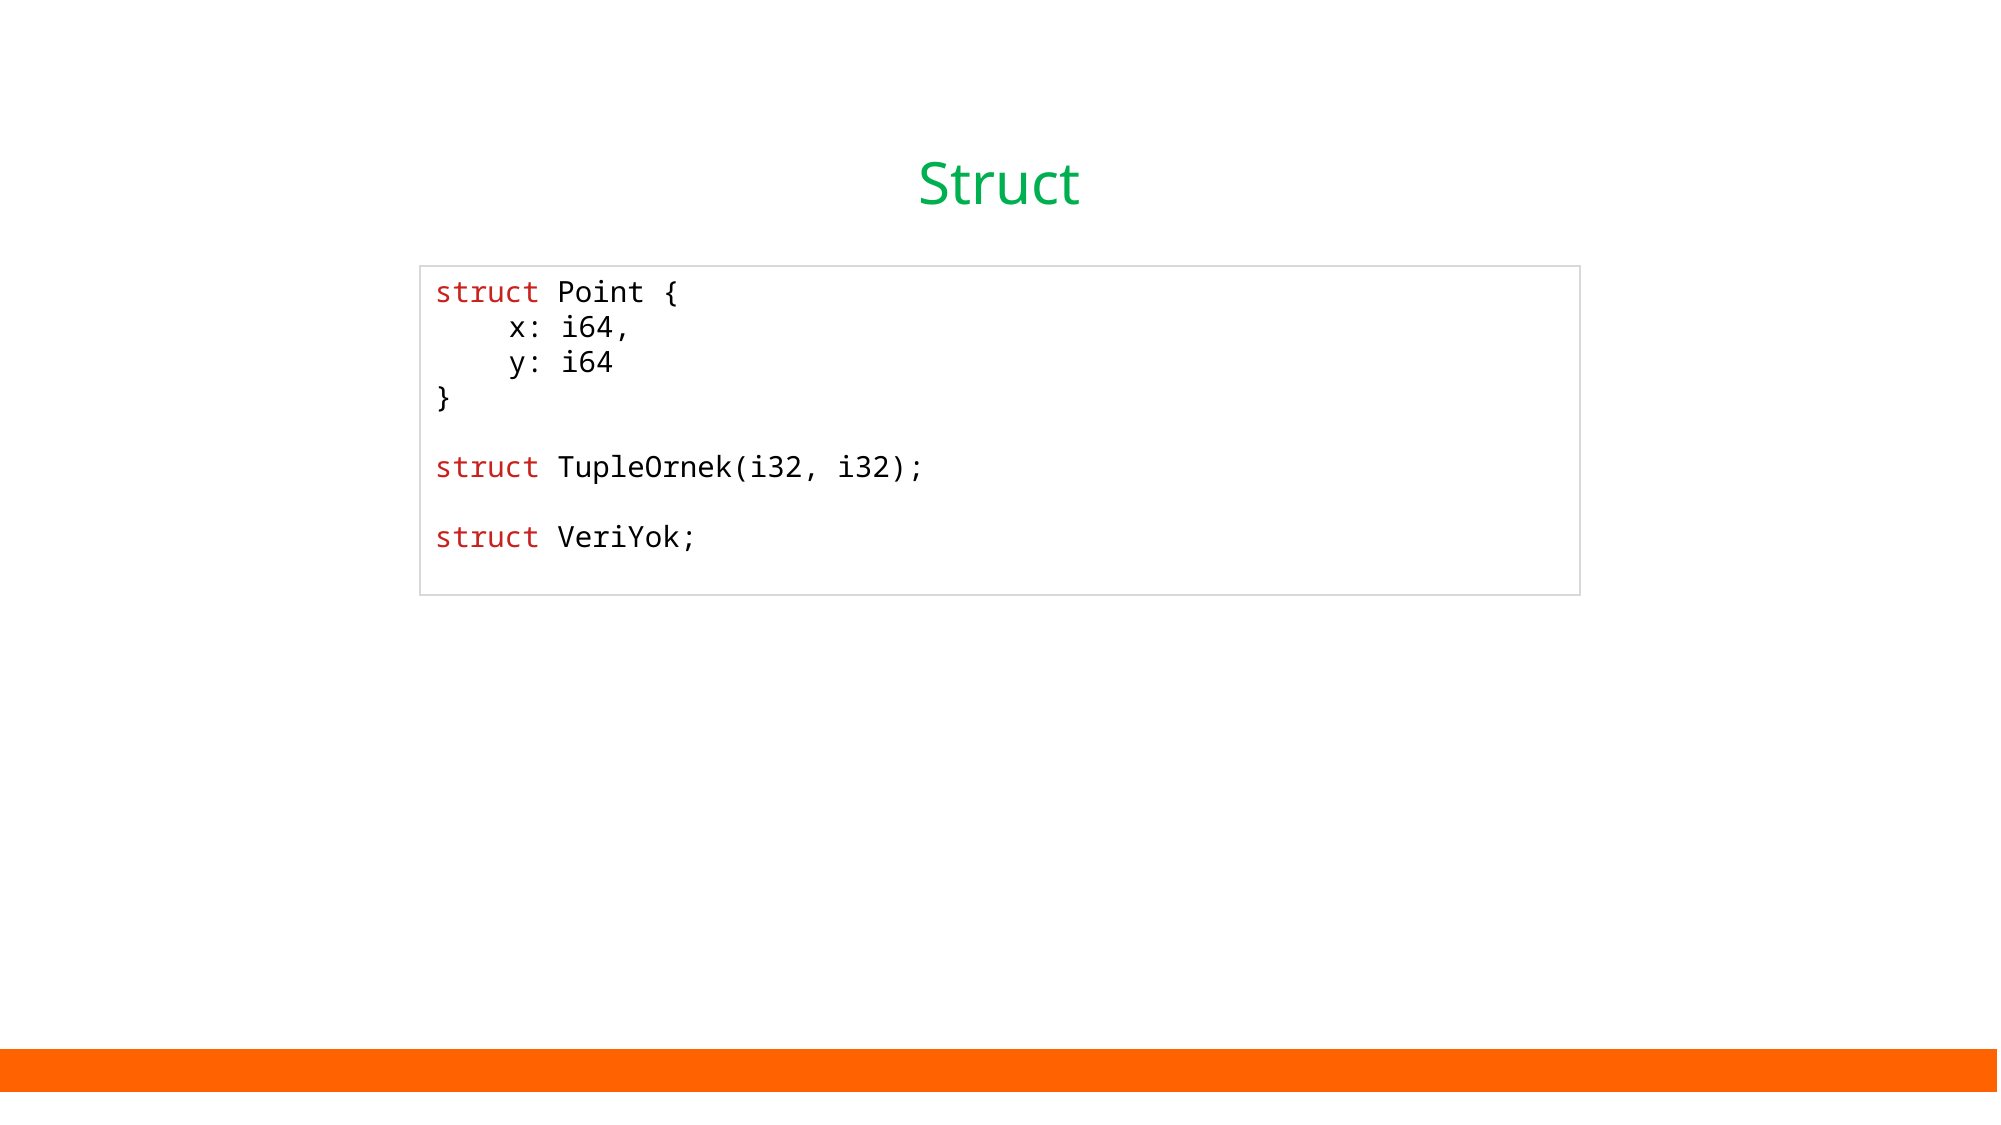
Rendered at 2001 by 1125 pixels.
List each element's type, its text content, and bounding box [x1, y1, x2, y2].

text_box struct Point { x: i64, y: i64 } struct TupleOrnek(i32, i32); struct VeriYok; [419, 265, 1581, 596]
list Struct [420, 146, 1580, 237]
text_box [0, 1049, 1997, 1092]
